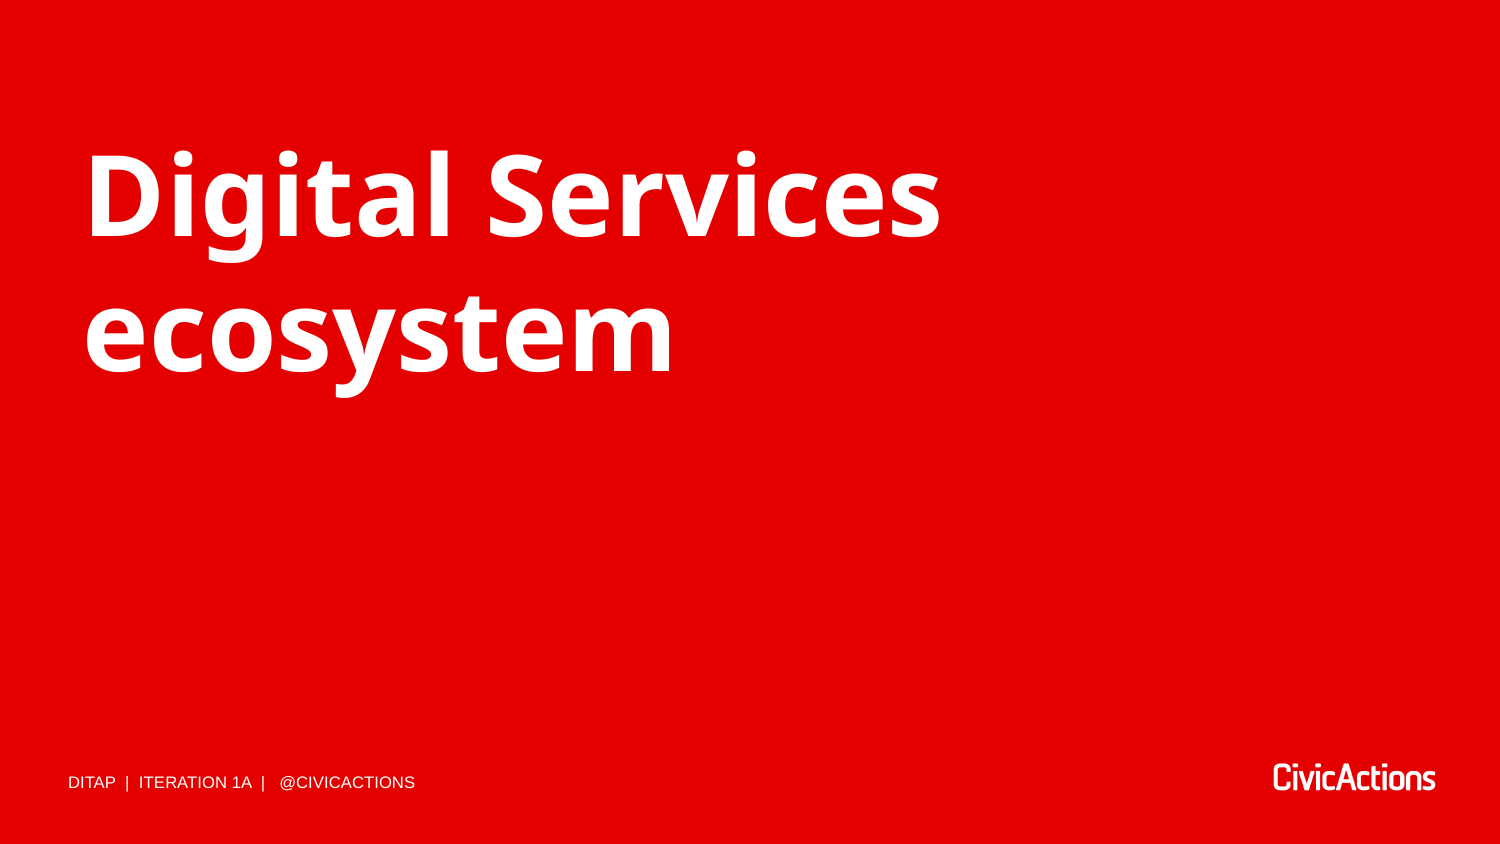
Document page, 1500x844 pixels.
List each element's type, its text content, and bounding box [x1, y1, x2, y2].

picture [1271, 758, 1438, 795]
title Digital Services ecosystem [73, 114, 1354, 470]
